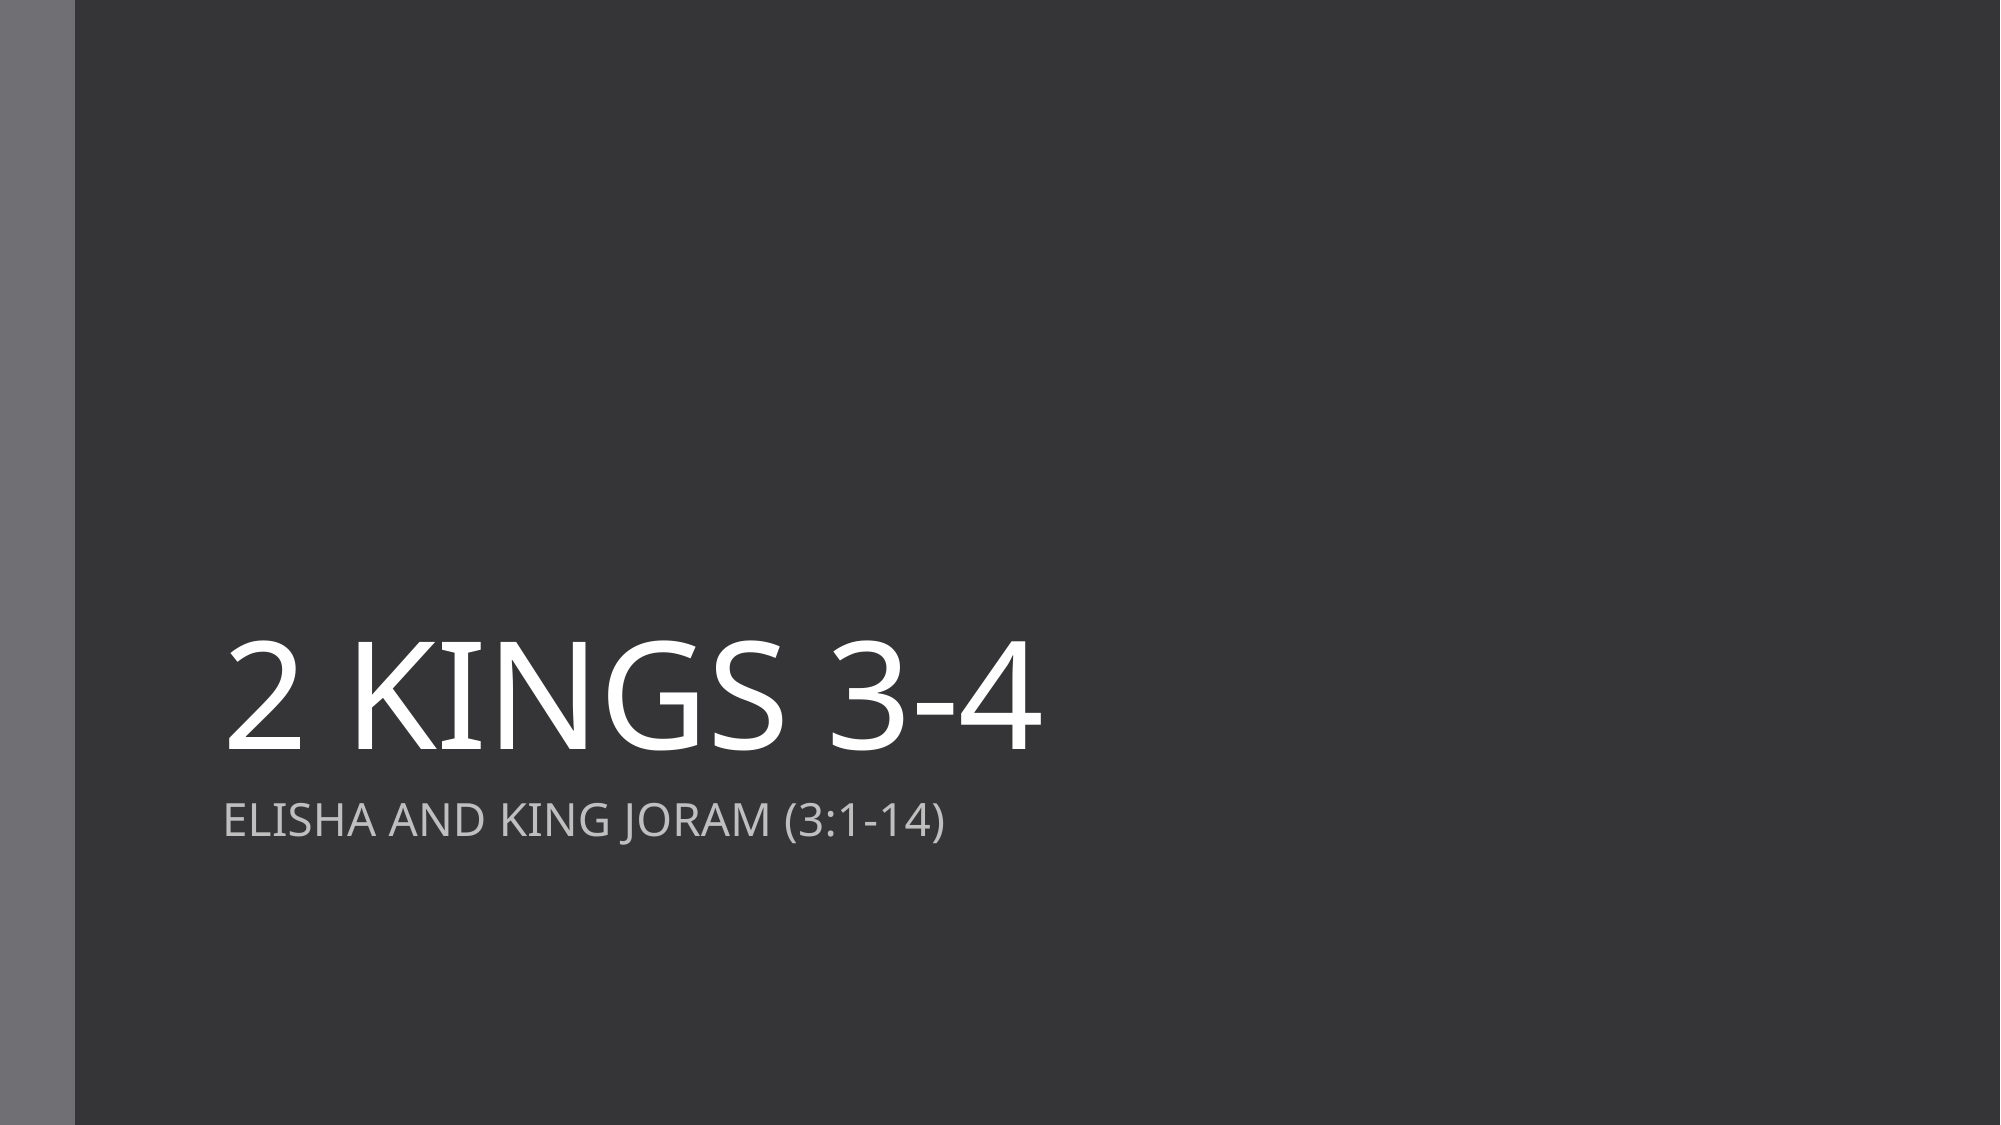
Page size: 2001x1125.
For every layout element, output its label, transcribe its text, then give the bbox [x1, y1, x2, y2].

subtitle ELISHA AND KING JORAM (3:1-14) [206, 787, 1752, 1066]
title 2 KINGS 3-4 [206, 124, 1752, 787]
